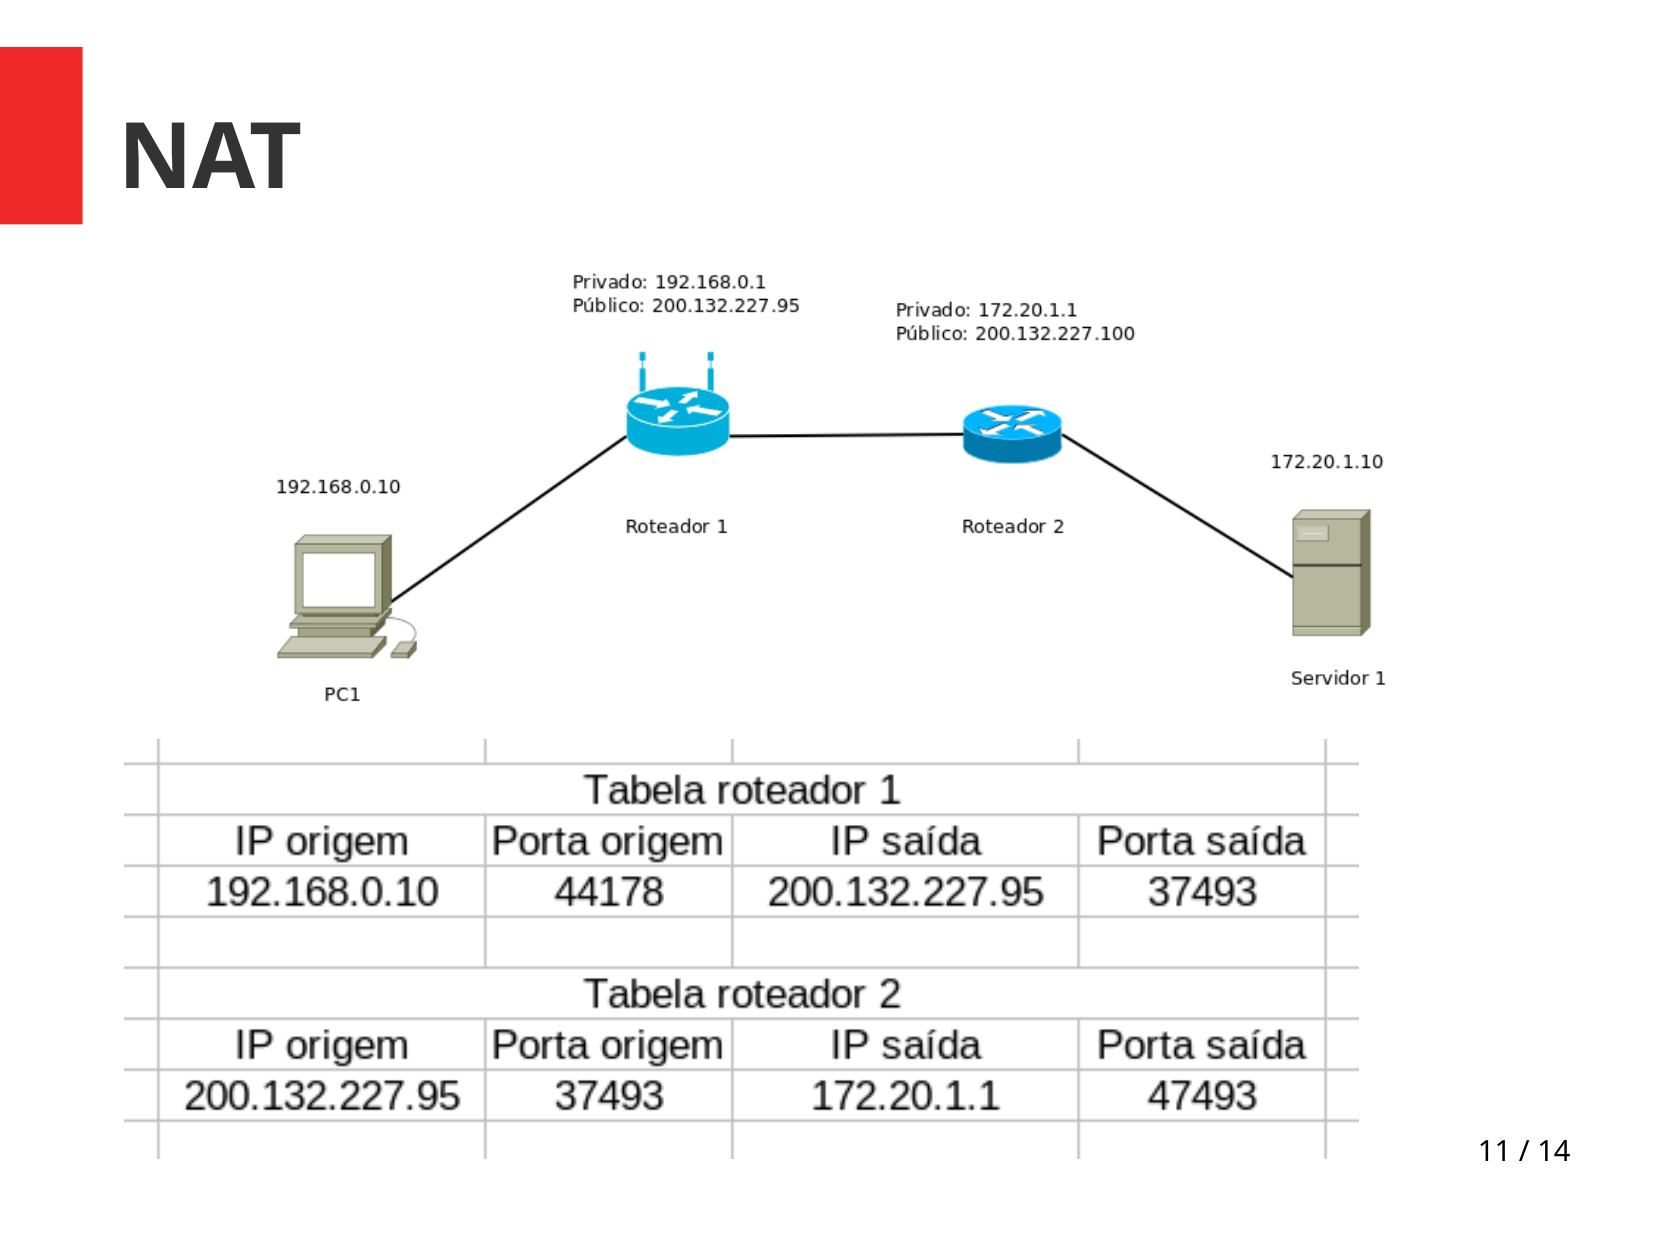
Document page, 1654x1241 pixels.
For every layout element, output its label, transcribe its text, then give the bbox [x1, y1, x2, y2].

picture [276, 271, 1394, 707]
title NAT [118, 49, 1571, 257]
picture [124, 739, 1359, 1159]
